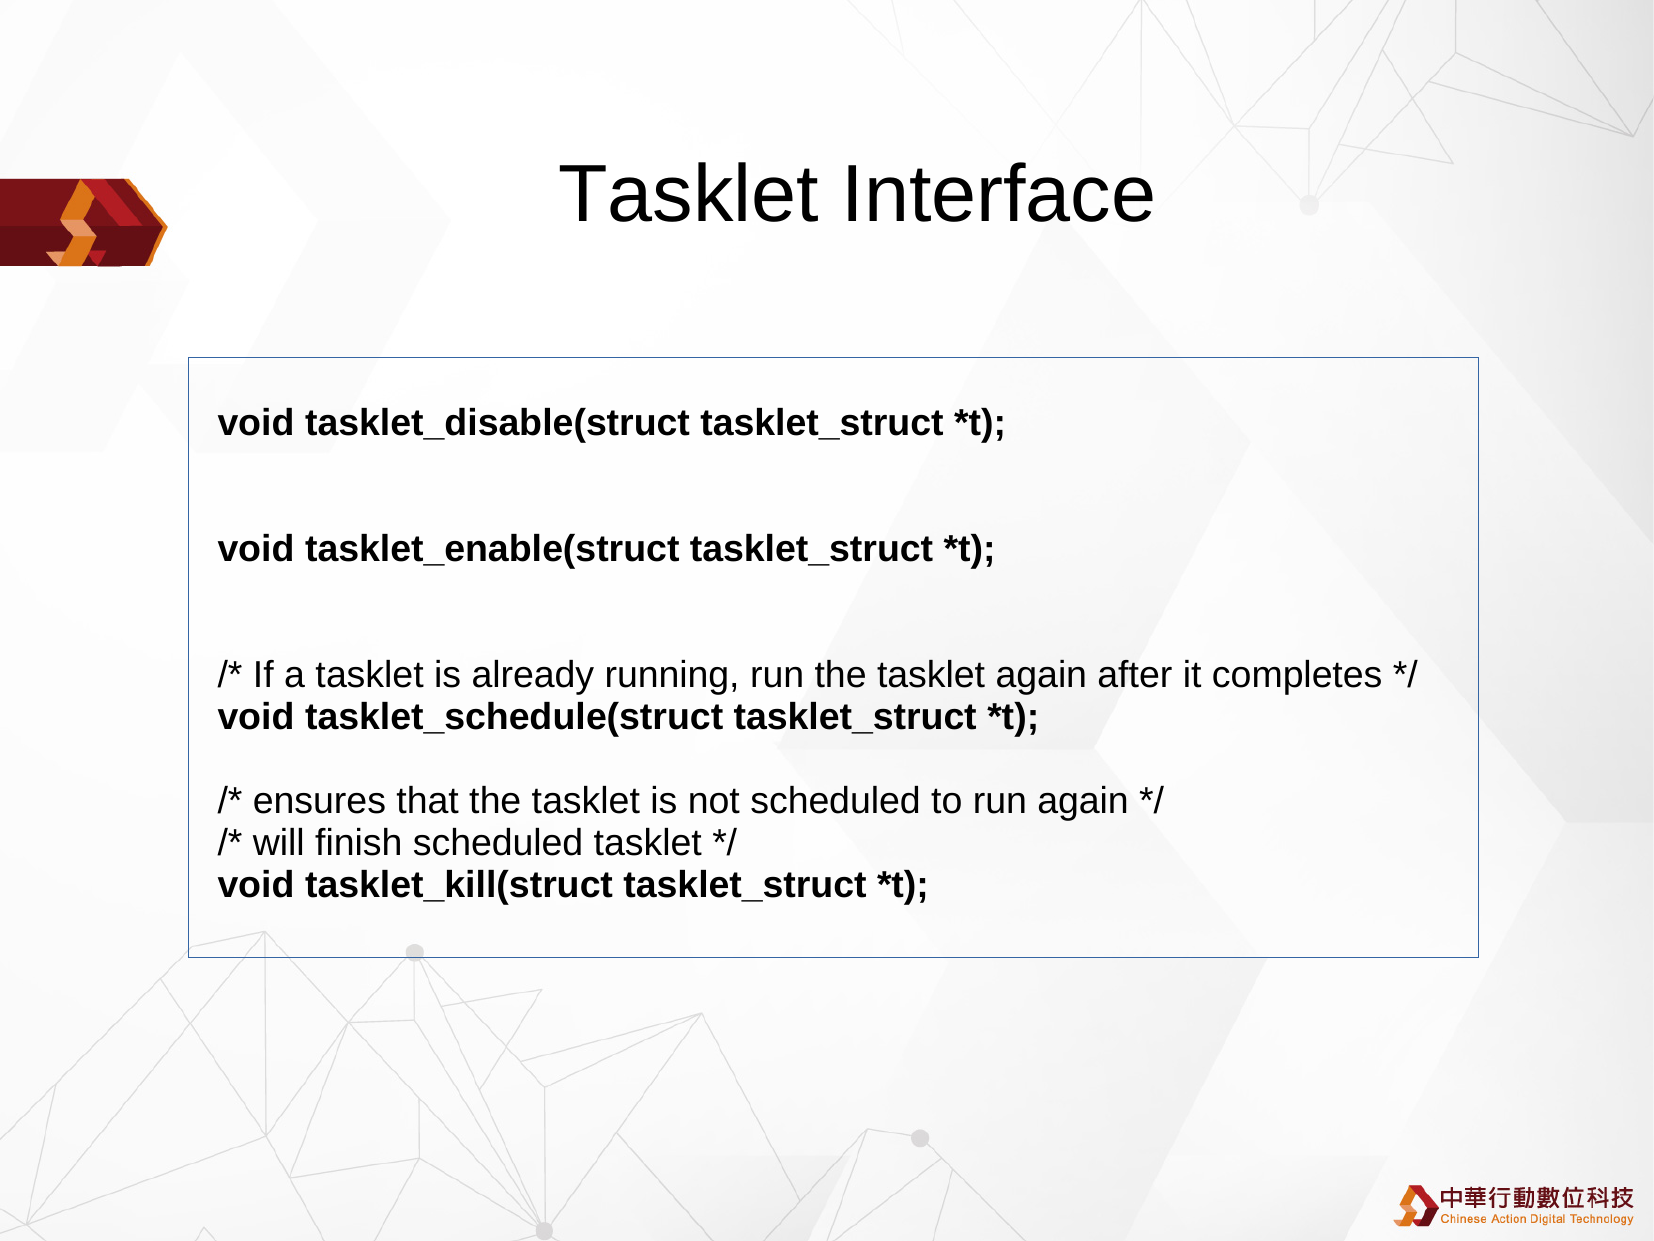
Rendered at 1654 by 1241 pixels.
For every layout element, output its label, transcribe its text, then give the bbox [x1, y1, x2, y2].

list [106, 242, 1595, 1062]
title Tasklet Interface [99, 132, 1588, 231]
text_box void tasklet_disable(struct tasklet_struct *t); void tasklet_enable(struct tasklet_struct *t); /* If a tasklet is already running, run the tasklet again after it completes */ void tasklet_schedule(struct tasklet_struct *t); /* ensures that the tasklet is not scheduled to run again */ /* will finish scheduled tasklet */ void tasklet_kill(struct tasklet_struct *t); [202, 393, 1494, 988]
picture [0, 0, 1654, 1241]
text_box void tasklet_disable(struct tasklet_struct *t); void tasklet_enable(struct tasklet_struct *t); /* If a tasklet is already running, run the tasklet again after it completes */ void tasklet_schedule(struct tasklet_struct *t); /* ensures that the tasklet is not scheduled to run again */ /* will finish scheduled tasklet */ void tasklet_kill(struct tasklet_struct *t); [202, 393, 1478, 957]
